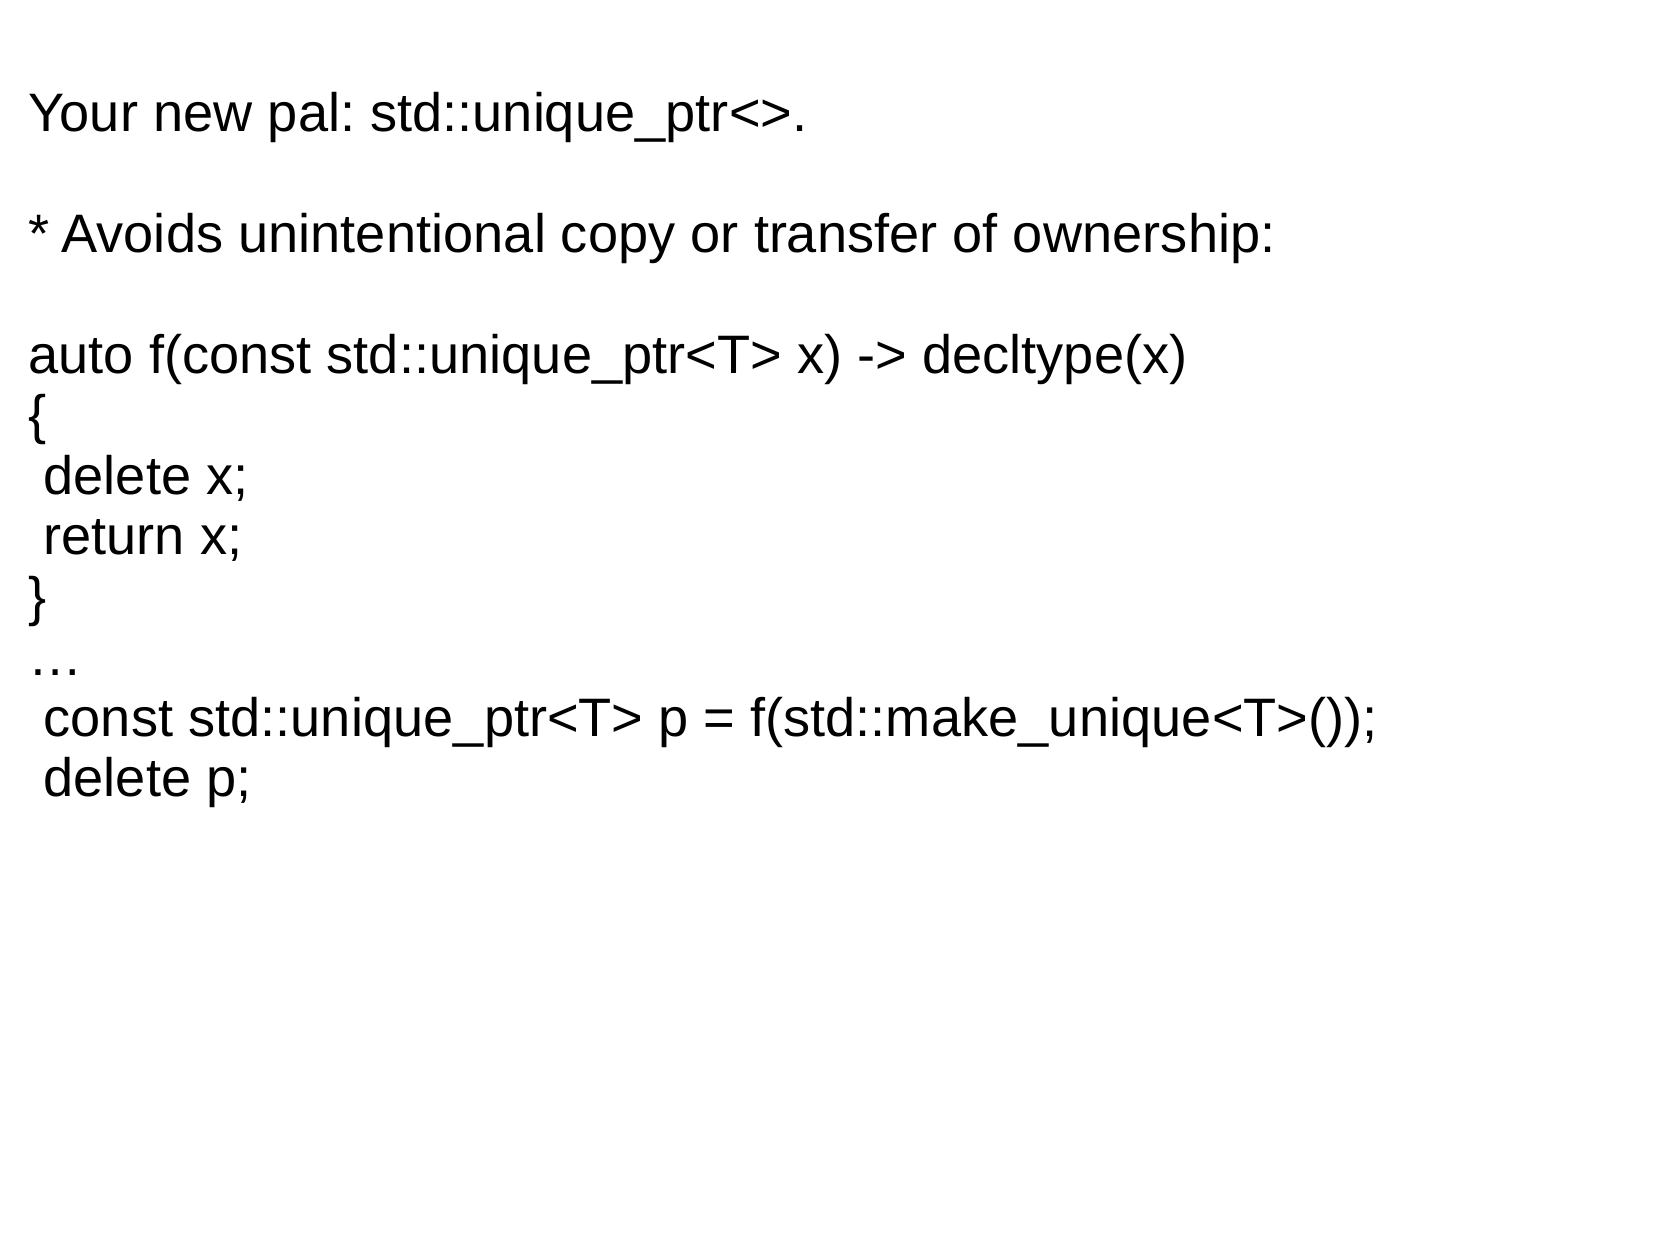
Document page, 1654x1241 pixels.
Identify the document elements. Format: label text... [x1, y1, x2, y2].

text_box Your new pal: std::unique_ptr<>. * Avoids unintentional copy or transfer of ownership: auto f(const std::unique_ptr<T> x) -> decltype(x) { delete x; return x; } … const std::unique_ptr<T> p = f(std::make_unique<T>()); delete p; [13, 74, 1395, 937]
